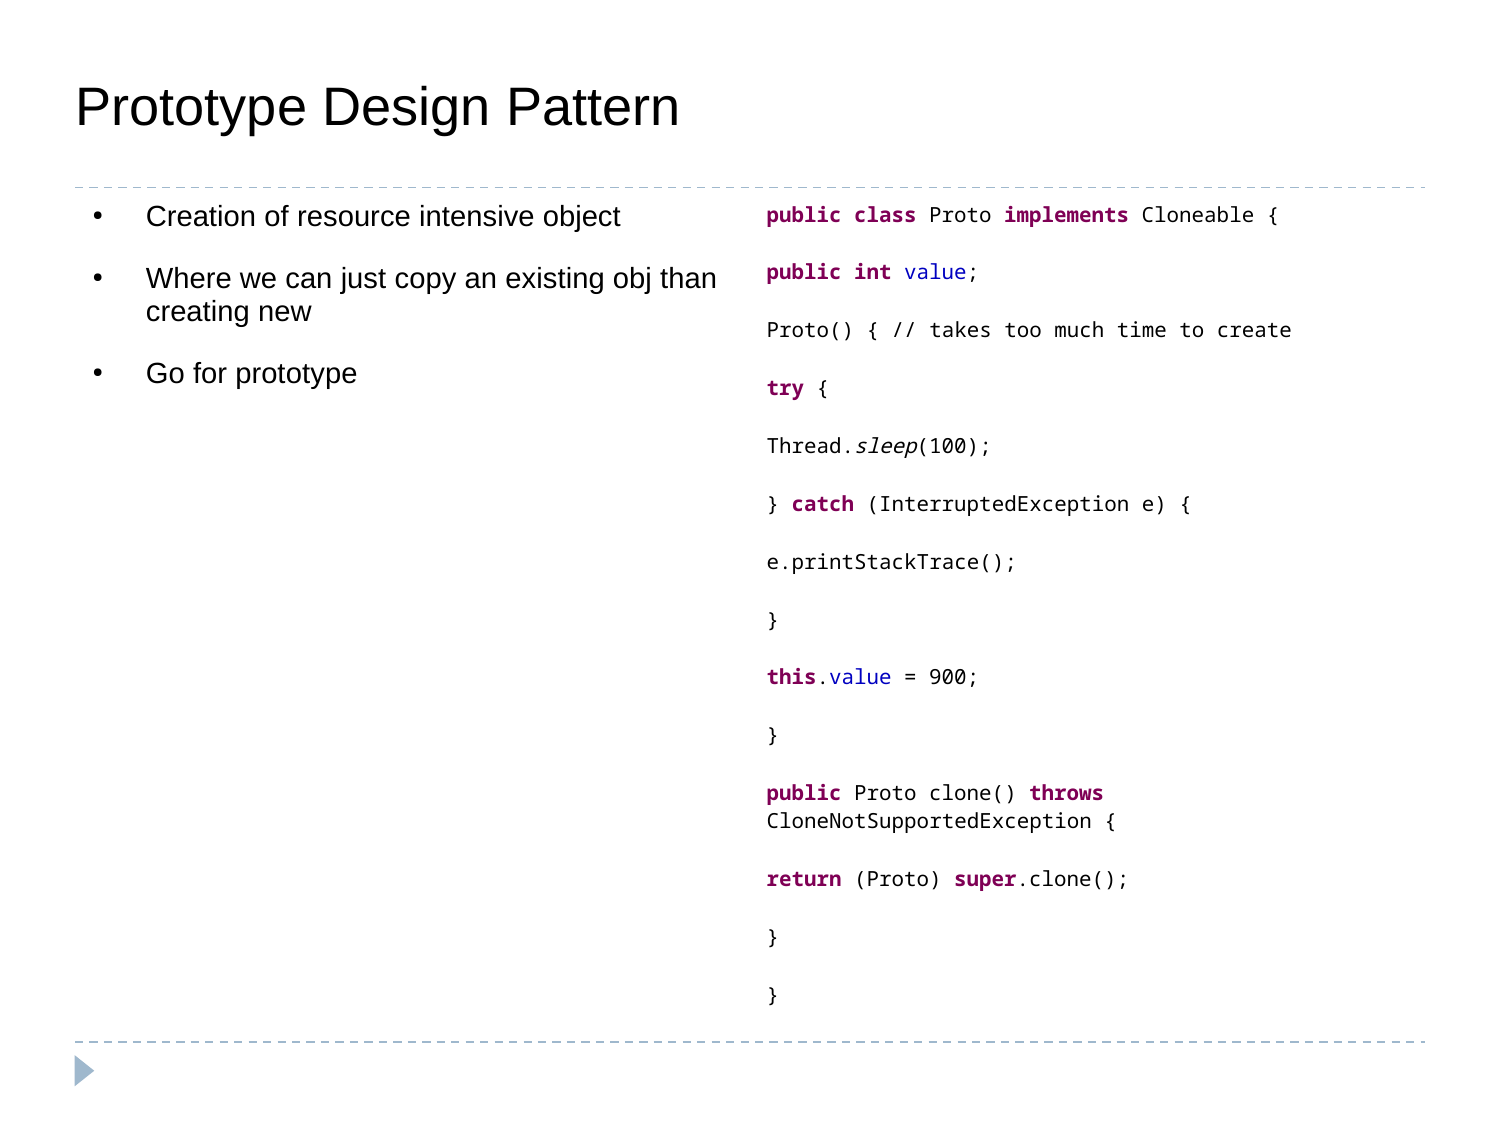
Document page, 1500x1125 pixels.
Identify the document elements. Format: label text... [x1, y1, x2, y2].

title Prototype Design Pattern [75, 24, 1425, 188]
list Creation of resource intensive object Where we can just copy an existing obj than creating new Go for prototype [75, 200, 734, 1010]
list public class Proto implements Cloneable { public int value; Proto() { // takes too much time to create try { Thread.sleep(100); } catch (InterruptedException e) { e.printStackTrace(); } this.value = 900; } public Proto clone() throws CloneNotSupportedException { return (Proto) super.clone(); } } [766, 200, 1426, 1010]
